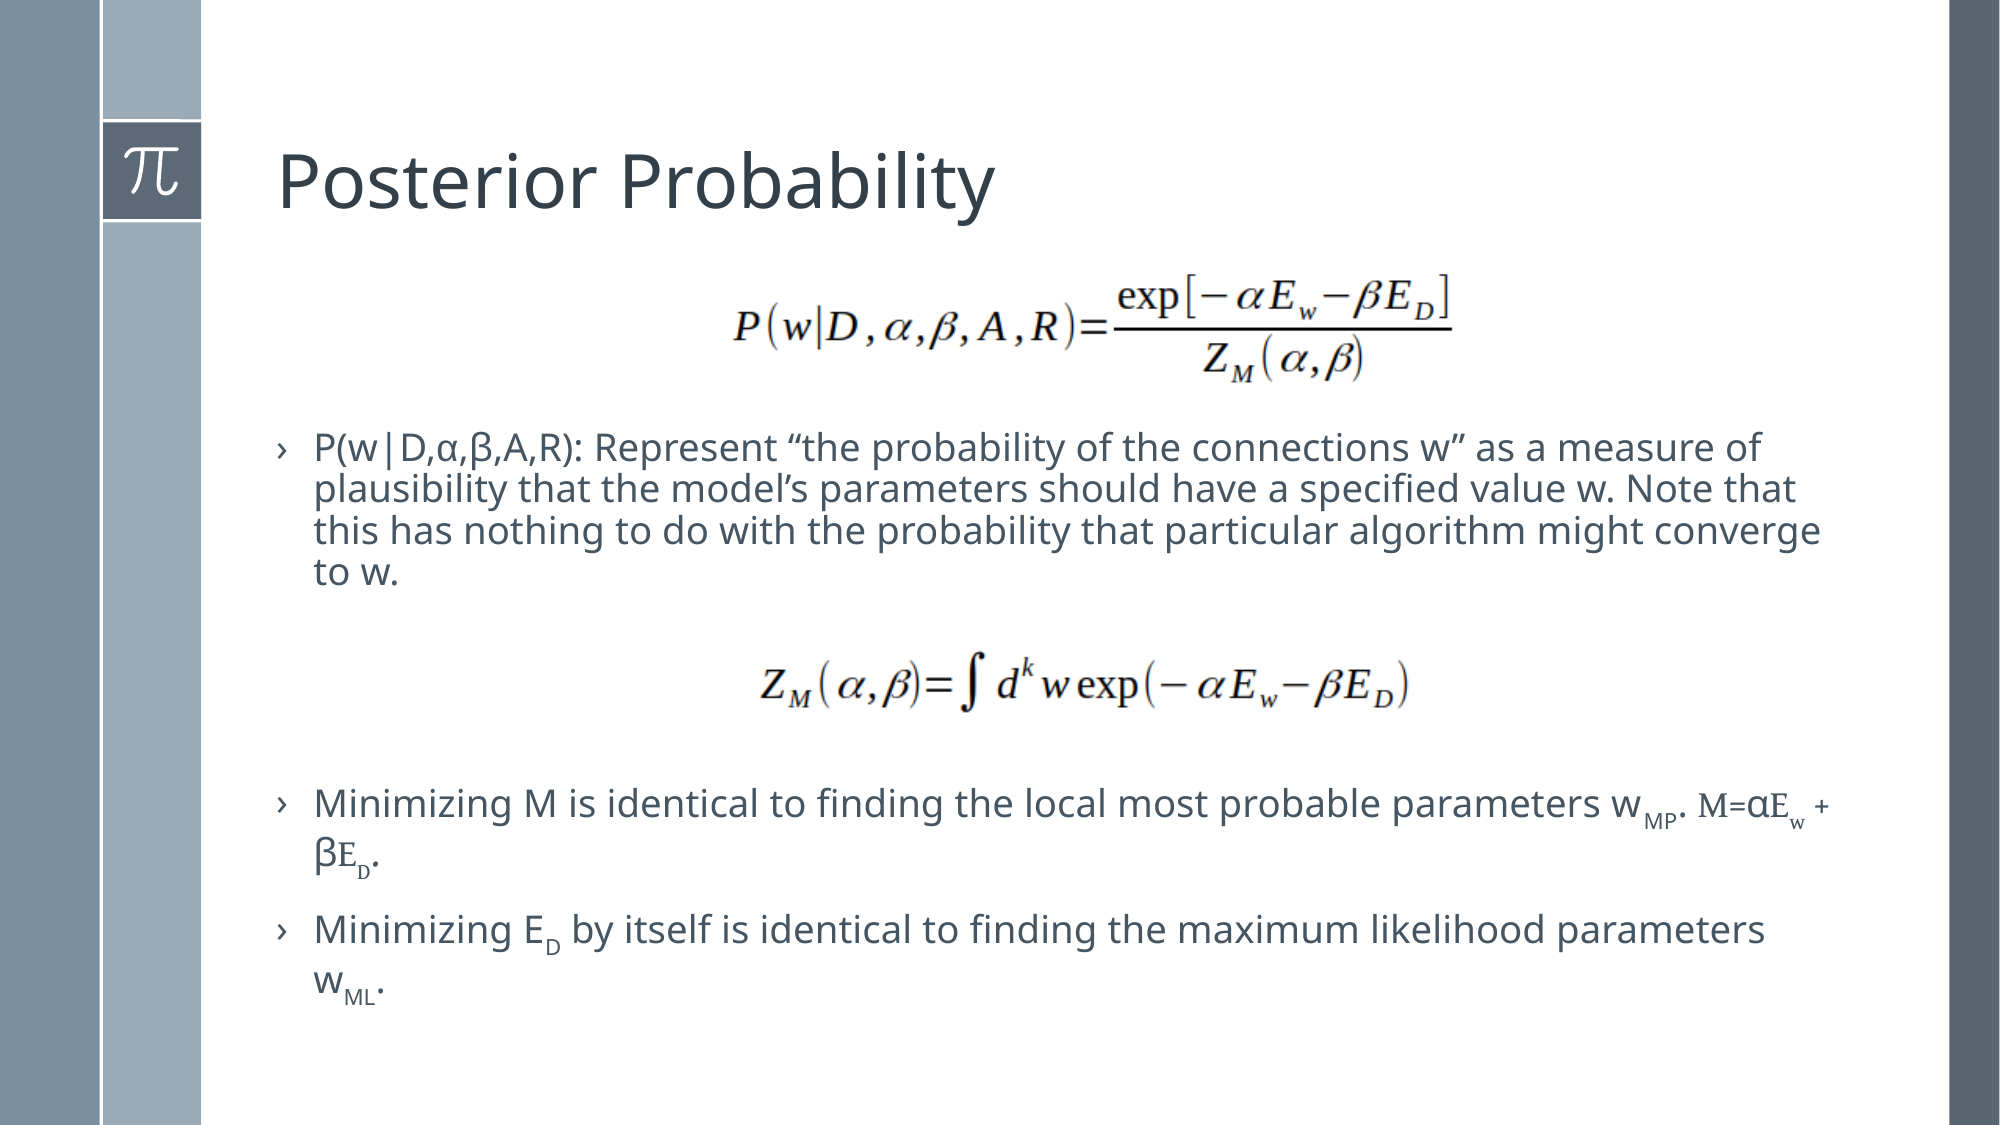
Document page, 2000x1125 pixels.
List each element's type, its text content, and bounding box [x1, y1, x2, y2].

text_box P(w|D,α,β,A,R): Represent “the probability of the connections w” as a measure of plausibility that the model’s parameters should have a specified value w. Note that this has nothing to do with the probability that particular algorithm might converge to w. Minimizing M is identical to finding the local most probable parameters wMP. M=αEw + βED. Minimizing ED by itself is identical to finding the maximum likelihood parameters wML. [261, 262, 1845, 1013]
picture [712, 262, 1471, 400]
picture [734, 629, 1432, 744]
text_box Posterior Probability [261, 29, 1867, 233]
